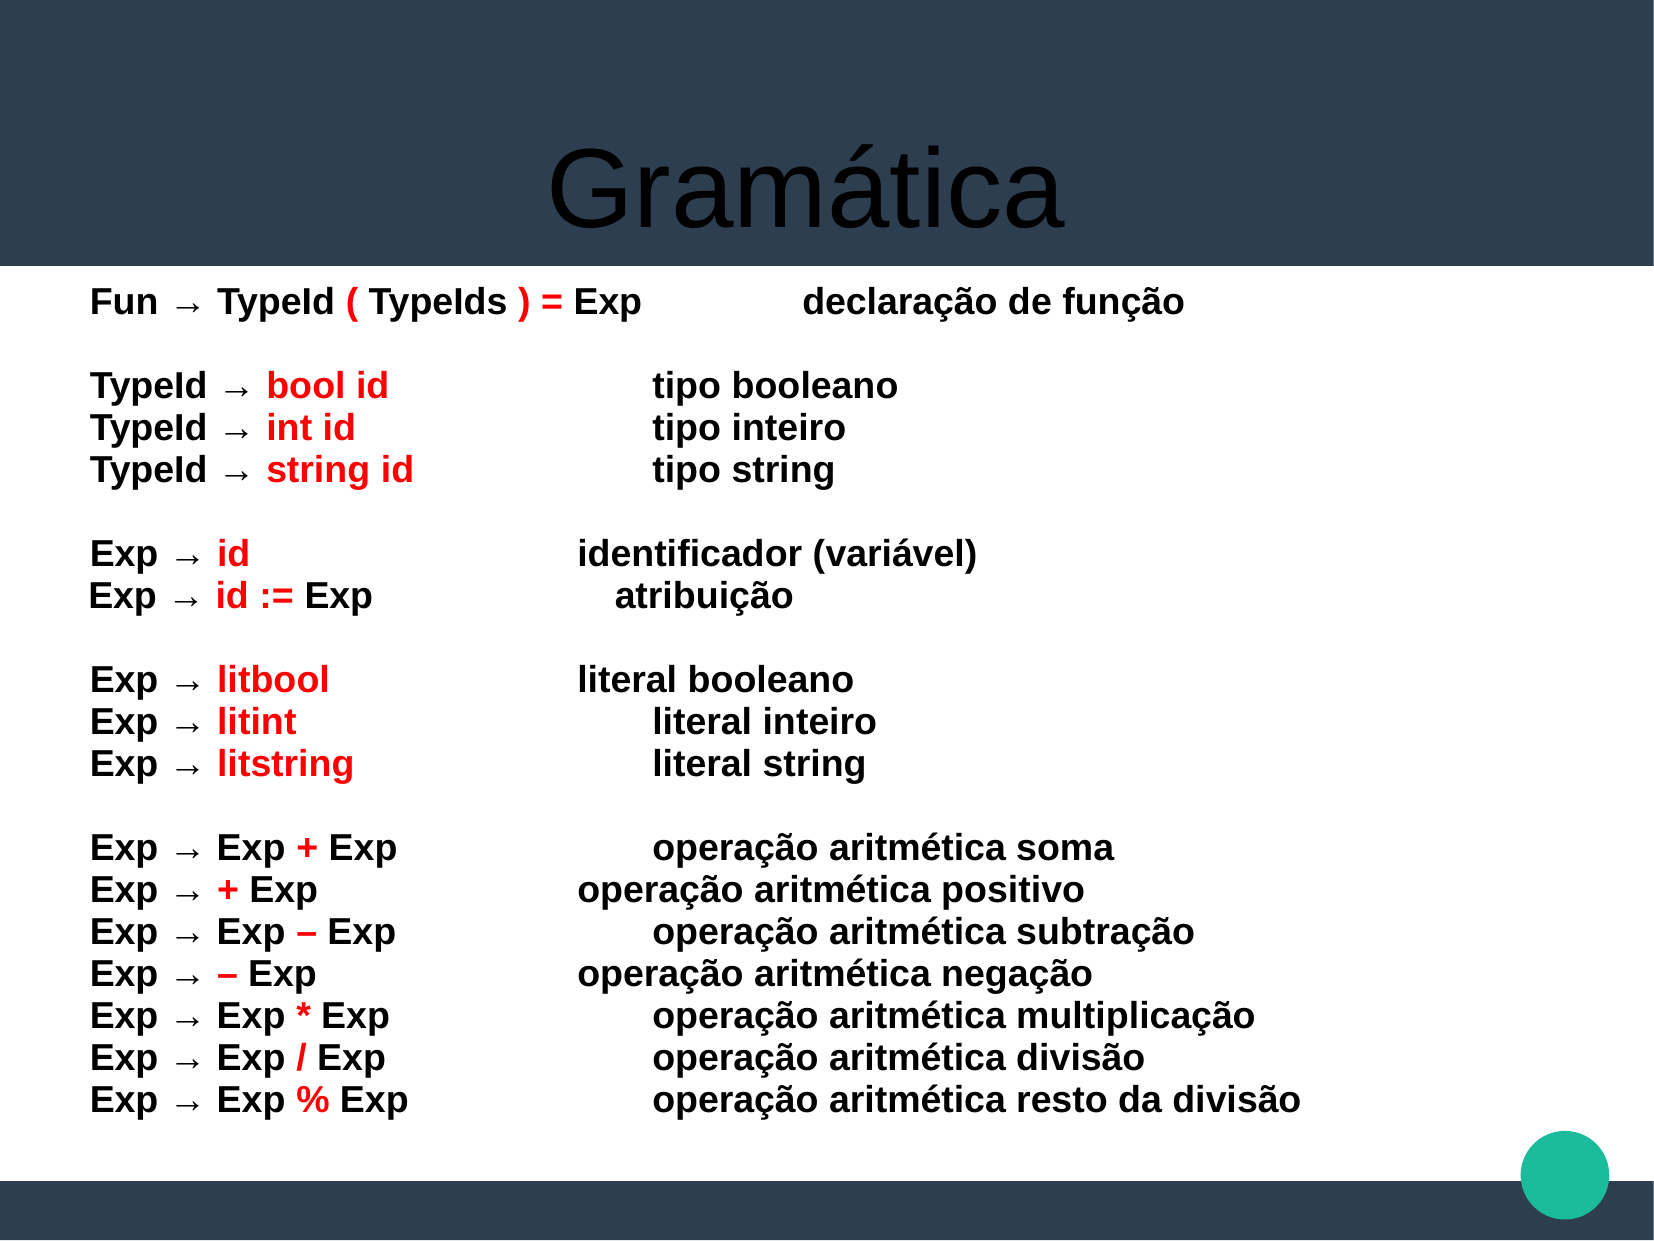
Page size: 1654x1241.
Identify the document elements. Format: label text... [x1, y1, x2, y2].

text_box Fun → TypeId ( TypeIds ) = Exp declaração de função TypeId → bool id tipo booleano TypeId → int id tipo inteiro TypeId → string id tipo string Exp → id identificador (variável) Exp → id := Exp atribuição Exp → litbool literal booleano Exp → litint literal inteiro Exp → litstring literal string Exp → Exp + Exp operação aritmética soma Exp → + Exp operação aritmética positivo Exp → Exp – Exp operação aritmética subtração Exp → – Exp operação aritmética negação Exp → Exp * Exp operação aritmética multiplicação Exp → Exp / Exp operação aritmética divisão Exp → Exp % Exp operação aritmética resto da divisão [0, 231, 1654, 1161]
text_box Gramática [531, 1161, 1654, 1241]
text_box Gramática [531, 118, 1654, 231]
